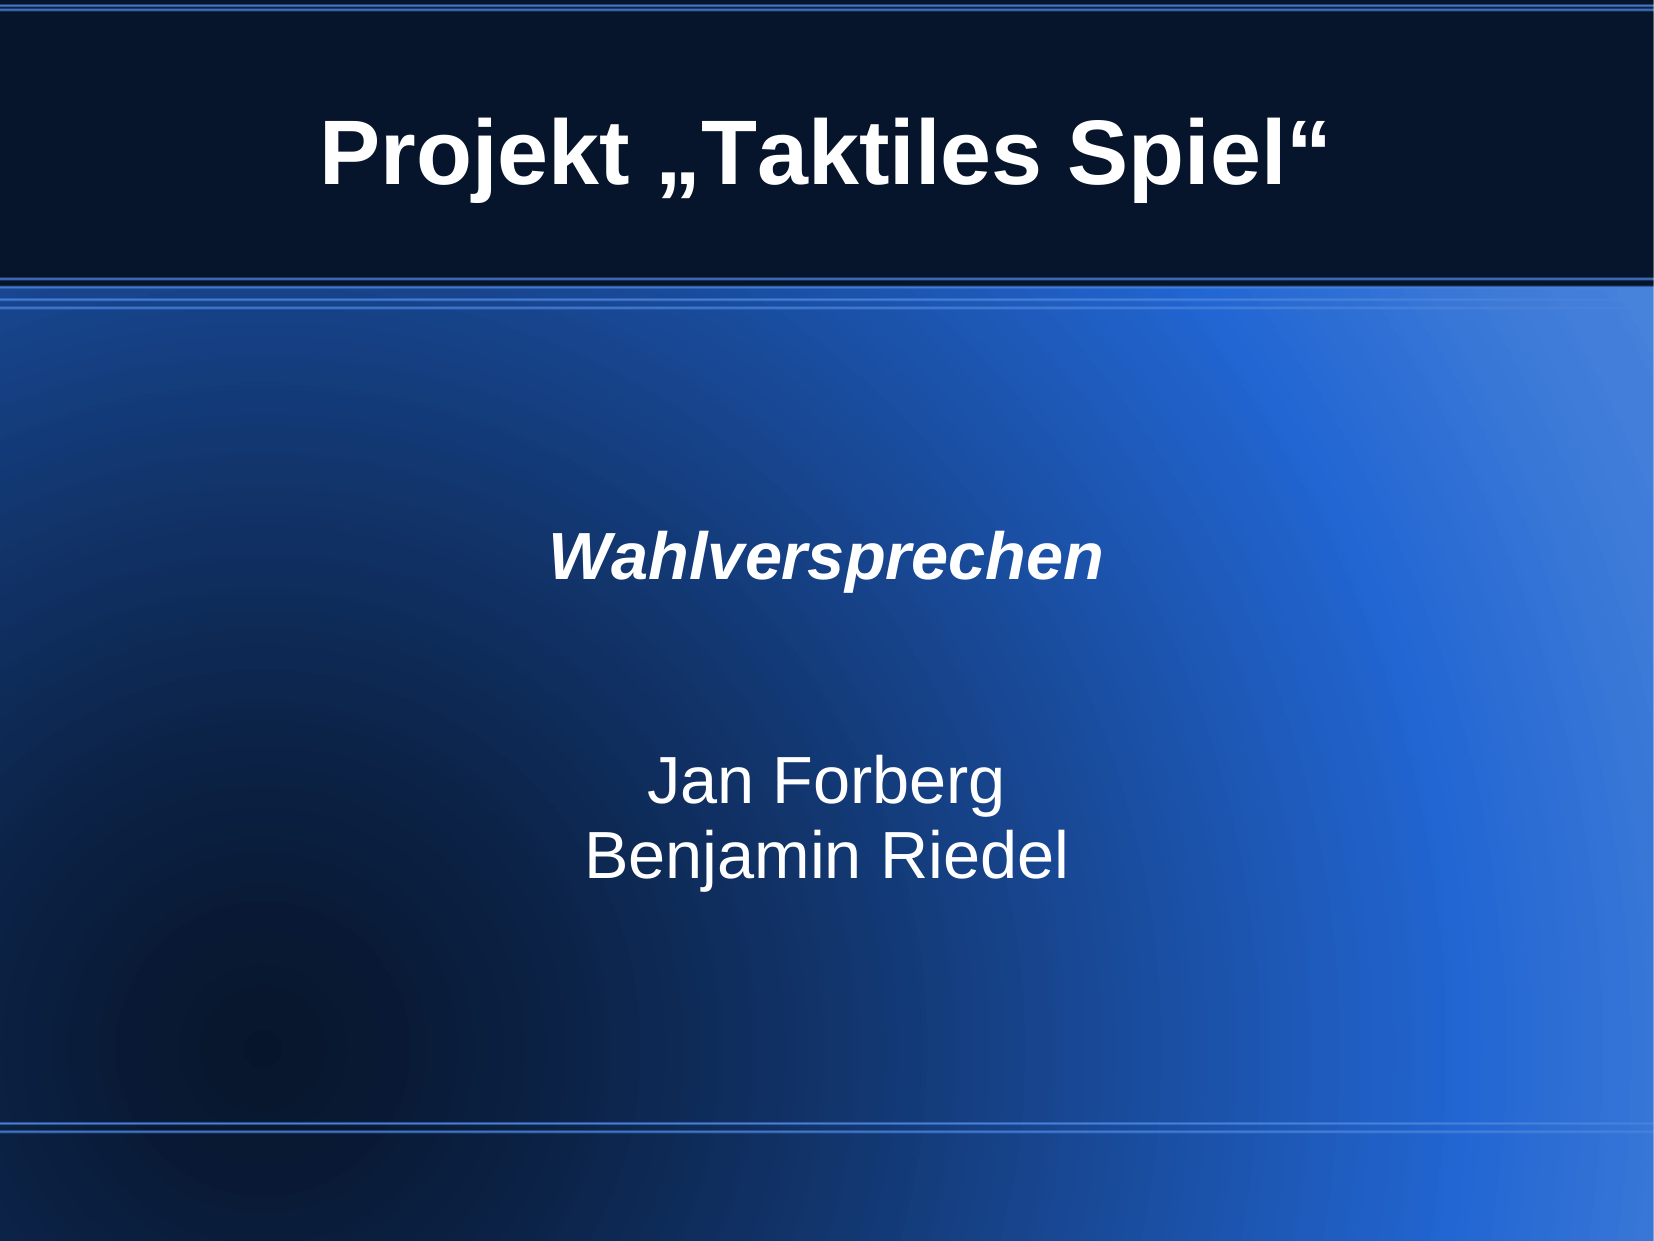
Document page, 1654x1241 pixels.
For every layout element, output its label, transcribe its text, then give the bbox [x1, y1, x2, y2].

title Projekt „Taktiles Spiel“ [82, 49, 1571, 257]
picture [0, 0, 1654, 1241]
subtitle Wahlversprechen Jan Forberg Benjamin Riedel [82, 355, 1571, 1058]
